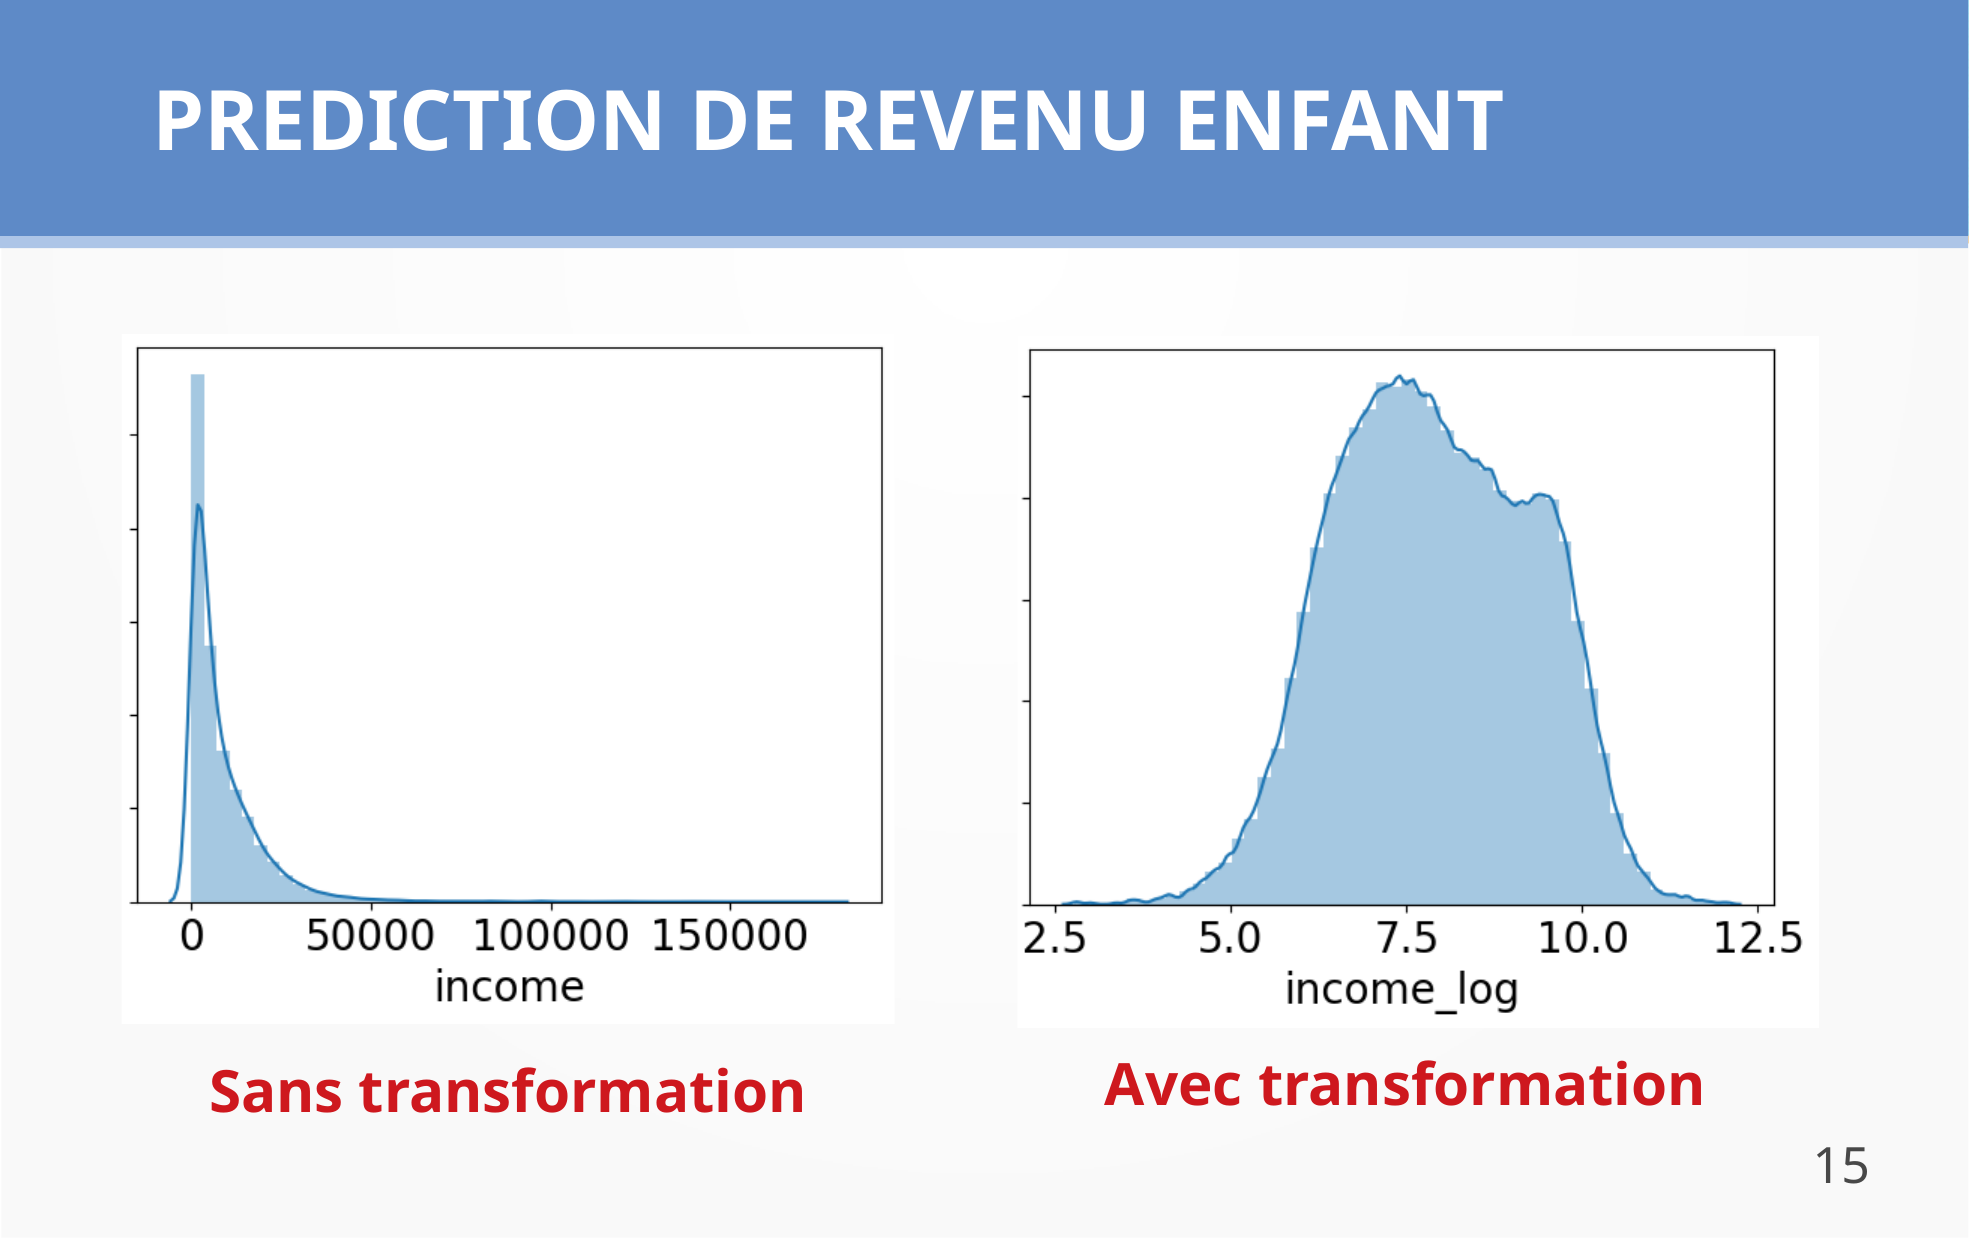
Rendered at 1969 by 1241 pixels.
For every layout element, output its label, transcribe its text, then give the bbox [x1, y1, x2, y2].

text_box Sans transformation [141, 1039, 875, 1142]
picture [0, 249, 1969, 1241]
text_box Avec transformation [1027, 1032, 1784, 1134]
text_box [0, 236, 1969, 249]
title PREDICTION DE REVENU ENFANT [0, 0, 1969, 236]
